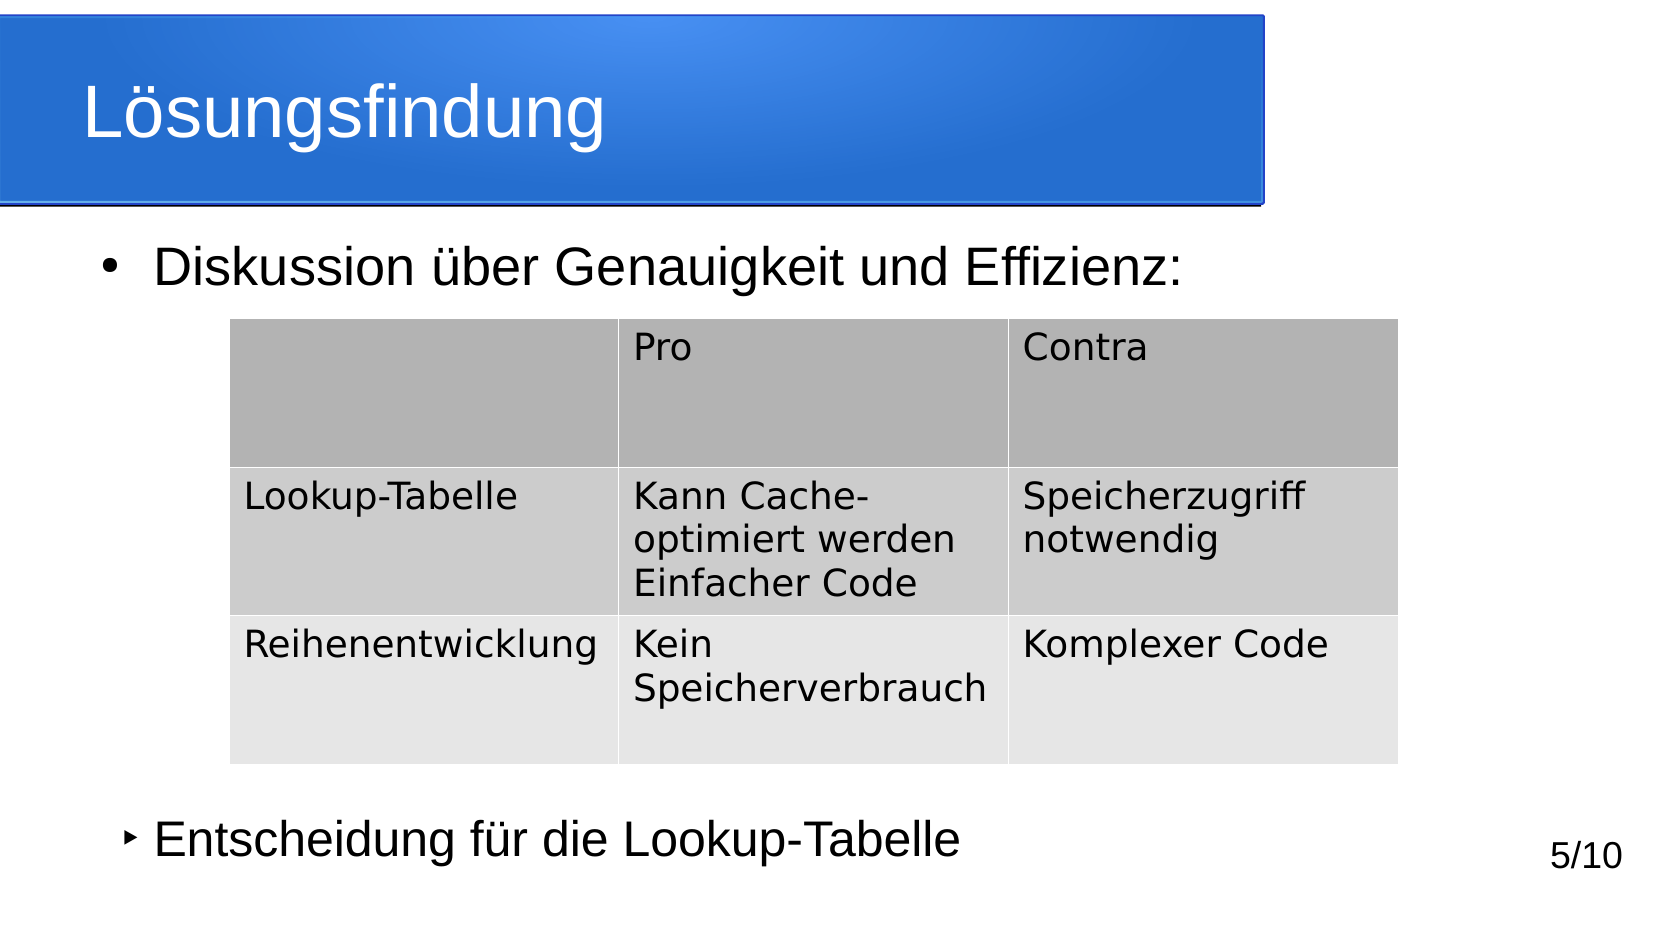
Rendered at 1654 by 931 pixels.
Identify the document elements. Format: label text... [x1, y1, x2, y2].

table_header [230, 319, 618, 467]
title Lösungsfindung [82, 35, 1235, 189]
table_cell Kann Cache-optimiert werden Einfacher Code [619, 468, 1008, 615]
table_cell Reihenentwicklung [230, 616, 618, 764]
table_header Pro [619, 319, 1008, 467]
table_cell Komplexer Code [1009, 616, 1398, 764]
text_box 5/10 [1535, 826, 1654, 886]
table_cell Kein Speicherverbrauch [619, 616, 1008, 764]
table_header Contra [1009, 319, 1398, 467]
list Diskussion über Genauigkeit und Effizienz: [82, 236, 1571, 764]
table_cell Lookup-Tabelle [230, 468, 618, 615]
table_cell Speicherzugriff notwendig [1009, 468, 1398, 615]
text_box ‣ Entscheidung für die Lookup-Tabelle [106, 803, 1571, 877]
